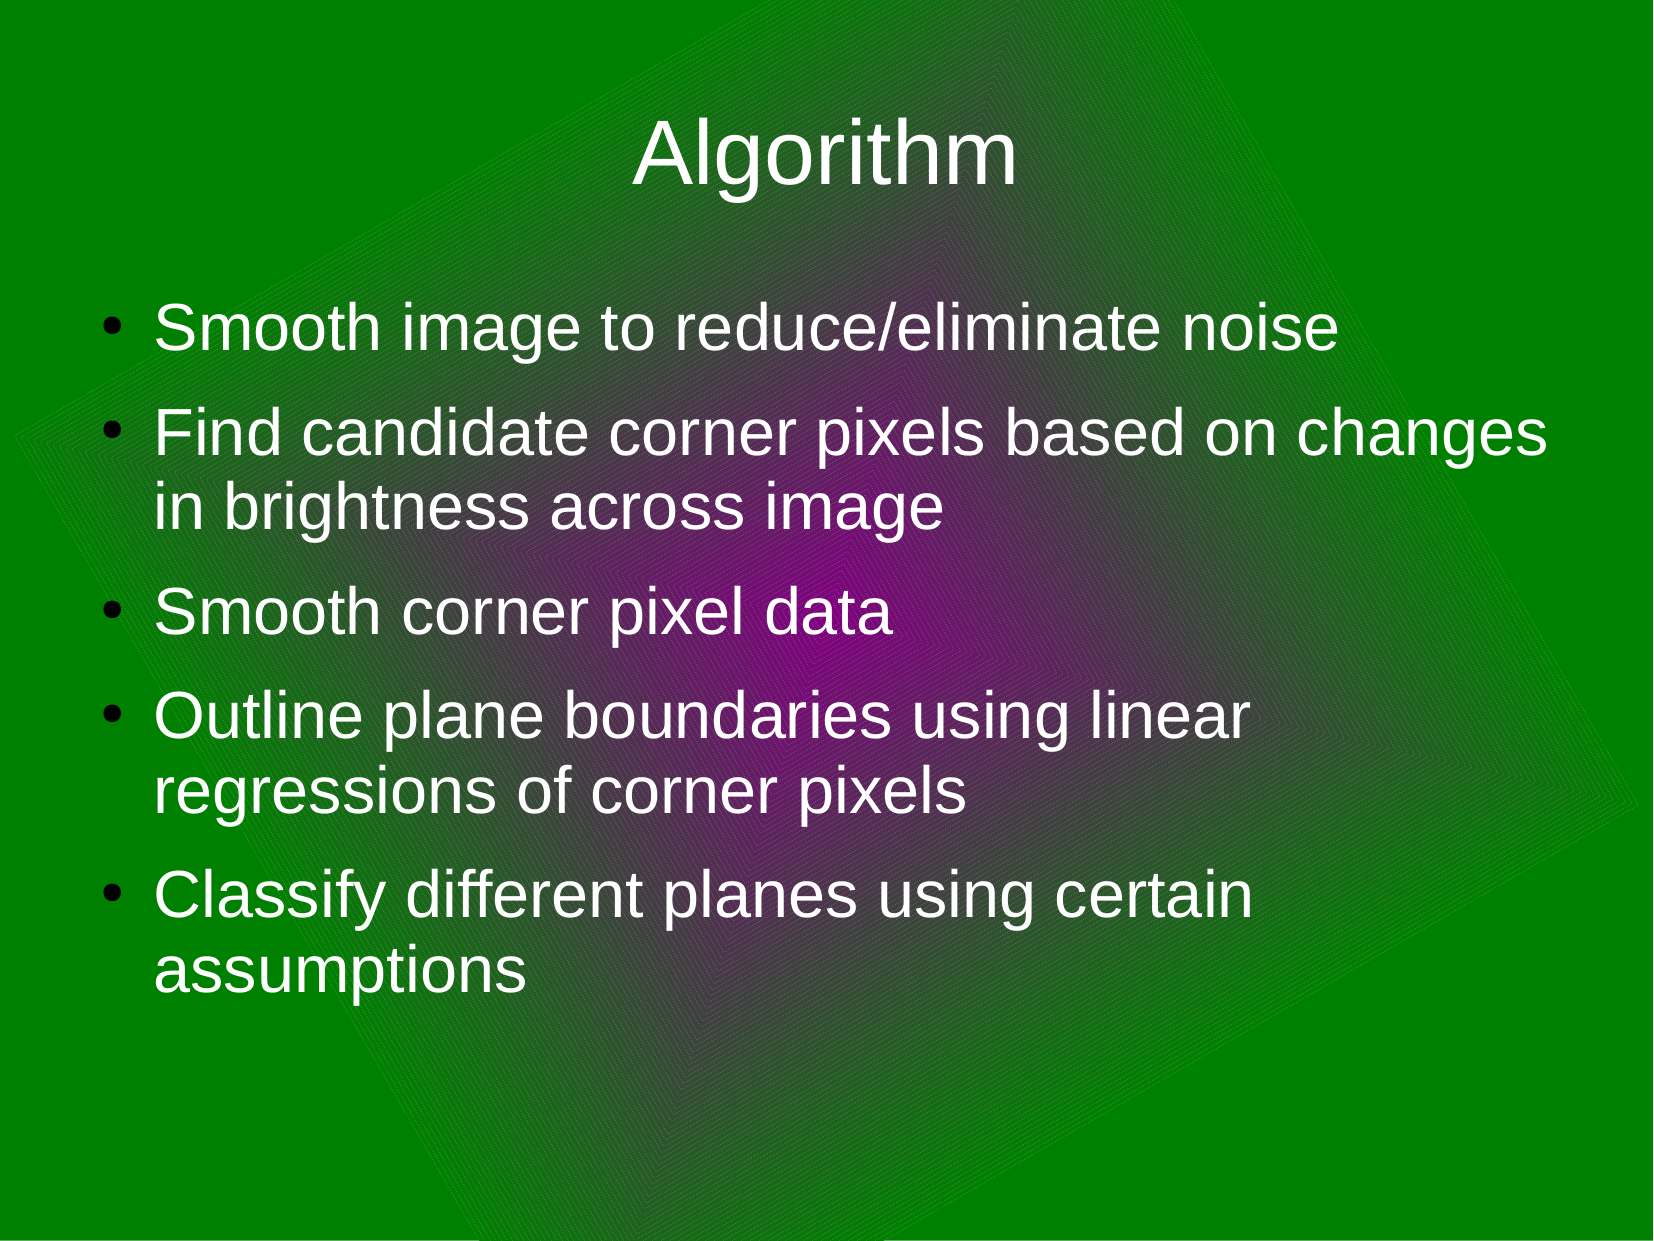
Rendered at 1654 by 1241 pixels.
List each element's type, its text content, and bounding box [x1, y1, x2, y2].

title Algorithm [82, 49, 1571, 257]
list Smooth image to reduce/eliminate noise Find candidate corner pixels based on changes in brightness across image Smooth corner pixel data Outline plane boundaries using linear regressions of corner pixels Classify different planes using certain assumptions [82, 290, 1571, 1010]
